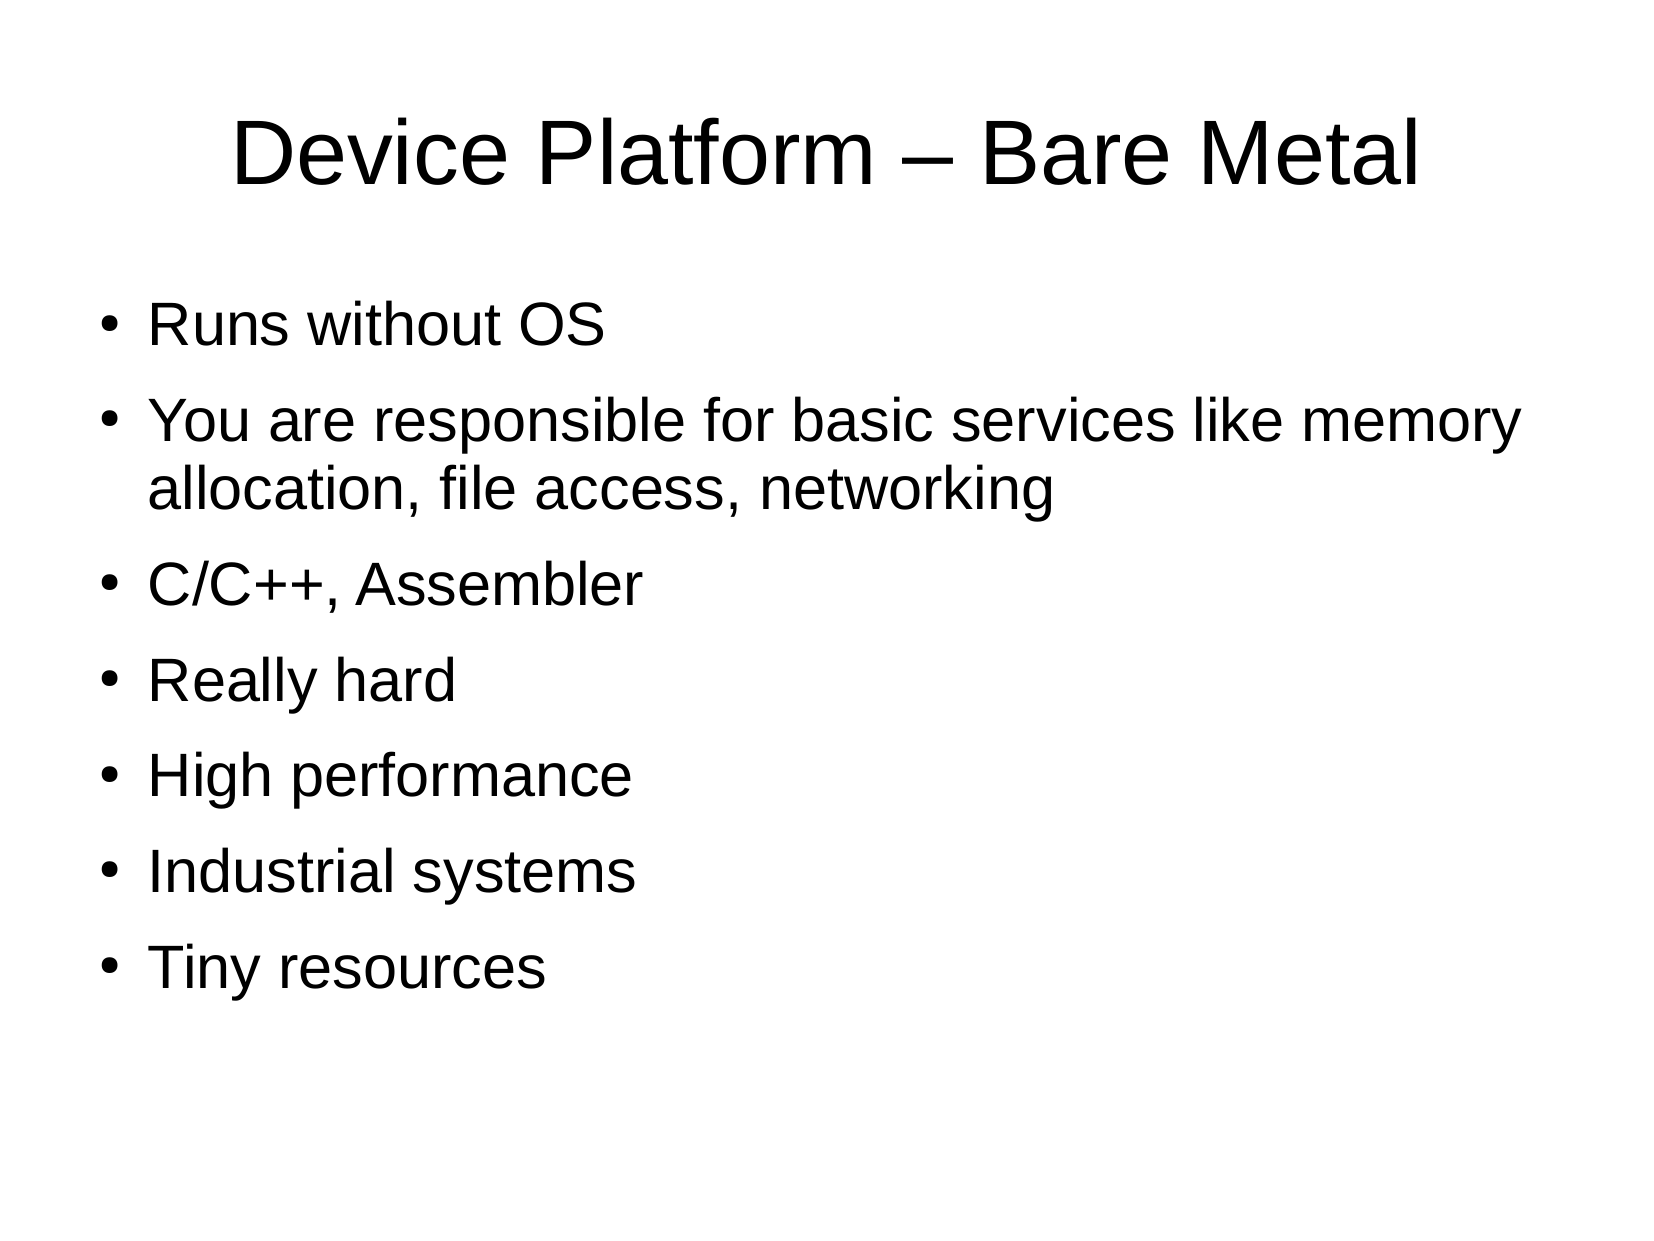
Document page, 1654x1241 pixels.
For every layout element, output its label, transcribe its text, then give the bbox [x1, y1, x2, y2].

title Device Platform – Bare Metal [82, 49, 1571, 257]
list Runs without OS You are responsible for basic services like memory allocation, file access, networking C/C++, Assembler Really hard High performance Industrial systems Tiny resources [82, 290, 1571, 1010]
